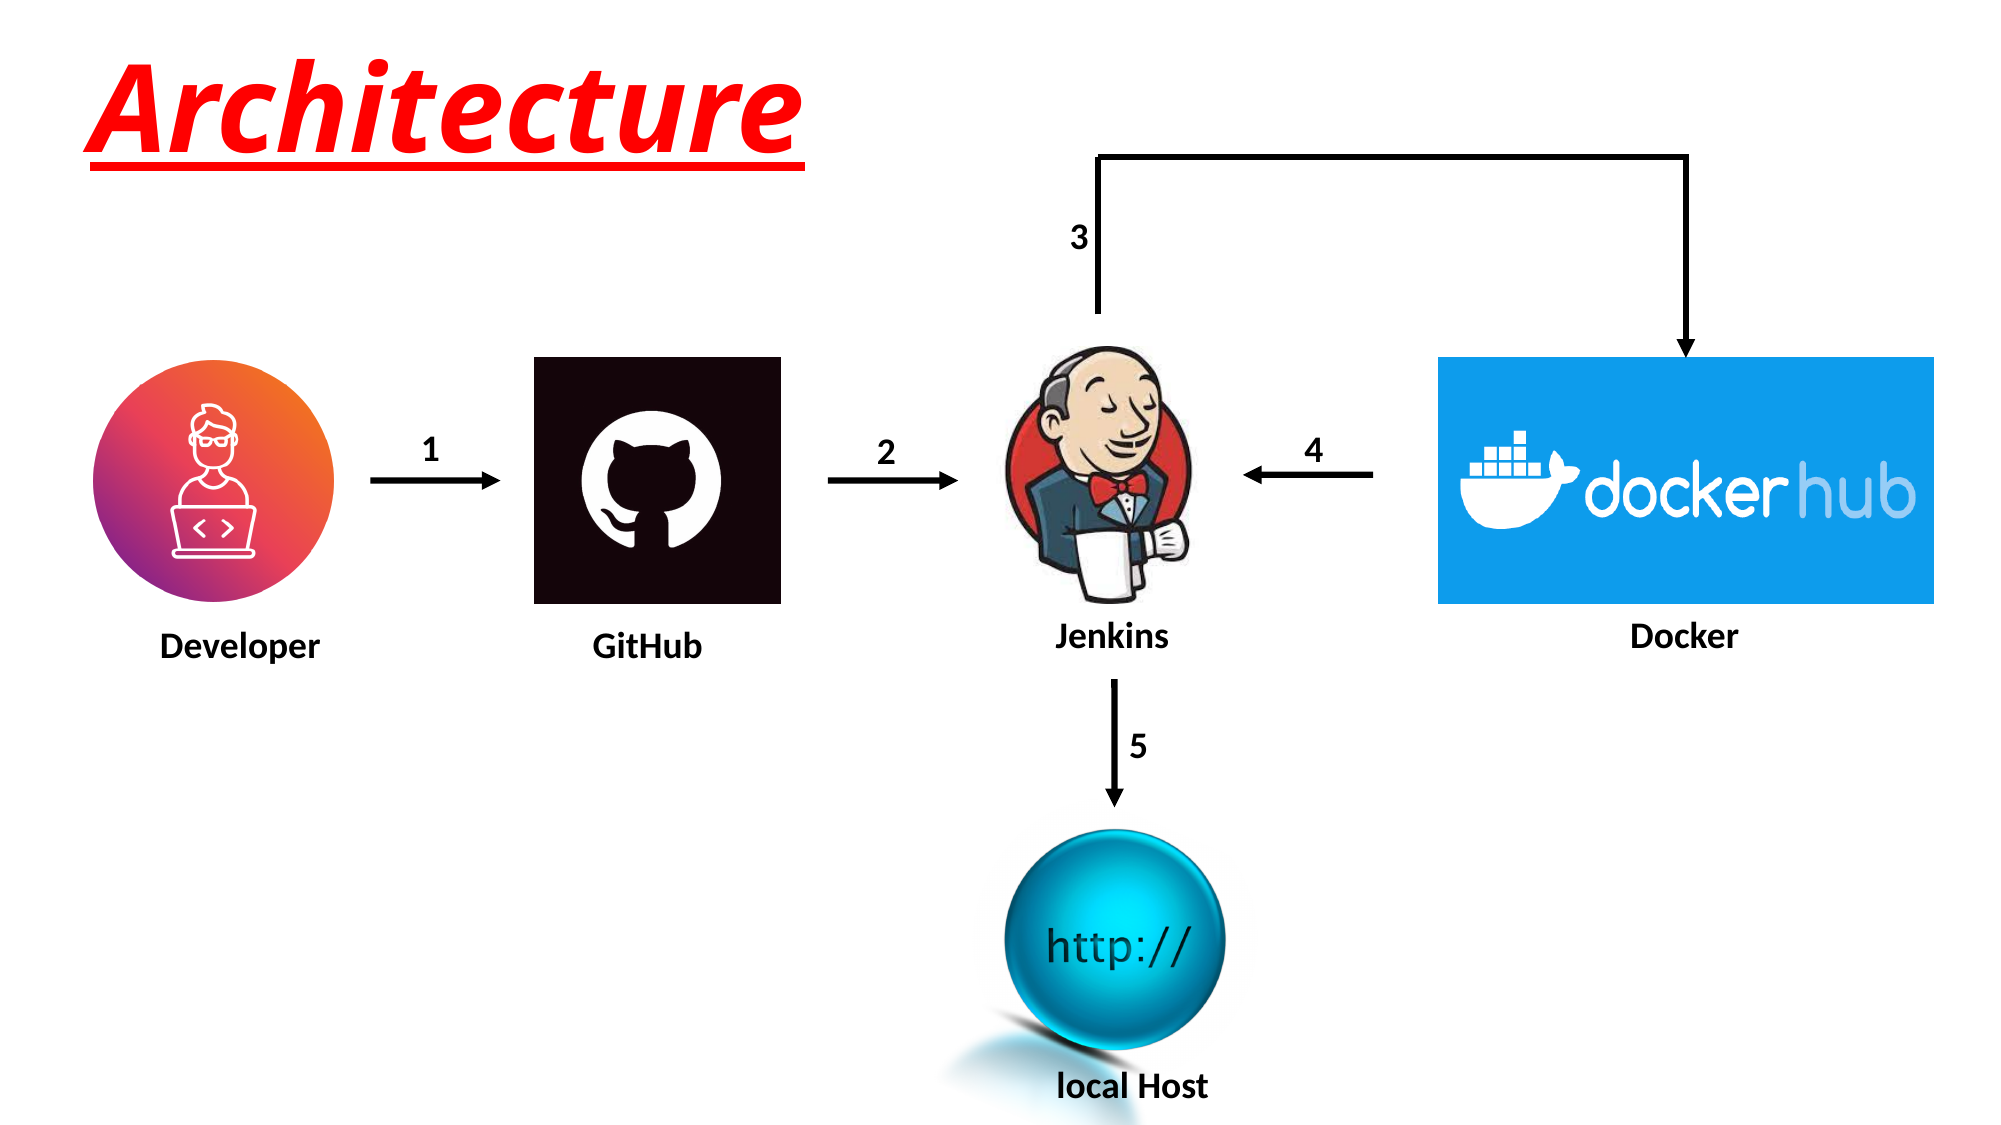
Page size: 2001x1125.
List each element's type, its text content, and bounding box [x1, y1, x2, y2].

text_box GitHub [577, 613, 1011, 674]
text_box 2 [862, 419, 946, 480]
picture [893, 769, 1298, 1125]
picture [534, 357, 781, 604]
text_box Architecture [16, 39, 879, 187]
picture [1438, 357, 1934, 604]
text_box Developer [145, 613, 577, 674]
text_box Docker [1615, 604, 2000, 664]
text_box 5 [1114, 713, 1199, 774]
text_box Jenkins [1040, 604, 1474, 664]
text_box 1 [406, 416, 490, 477]
text_box 4 [1289, 418, 1374, 478]
text_box local Host [1041, 1053, 1475, 1114]
text_box 3 [1054, 204, 1139, 265]
picture [90, 357, 336, 604]
picture [969, 346, 1227, 604]
